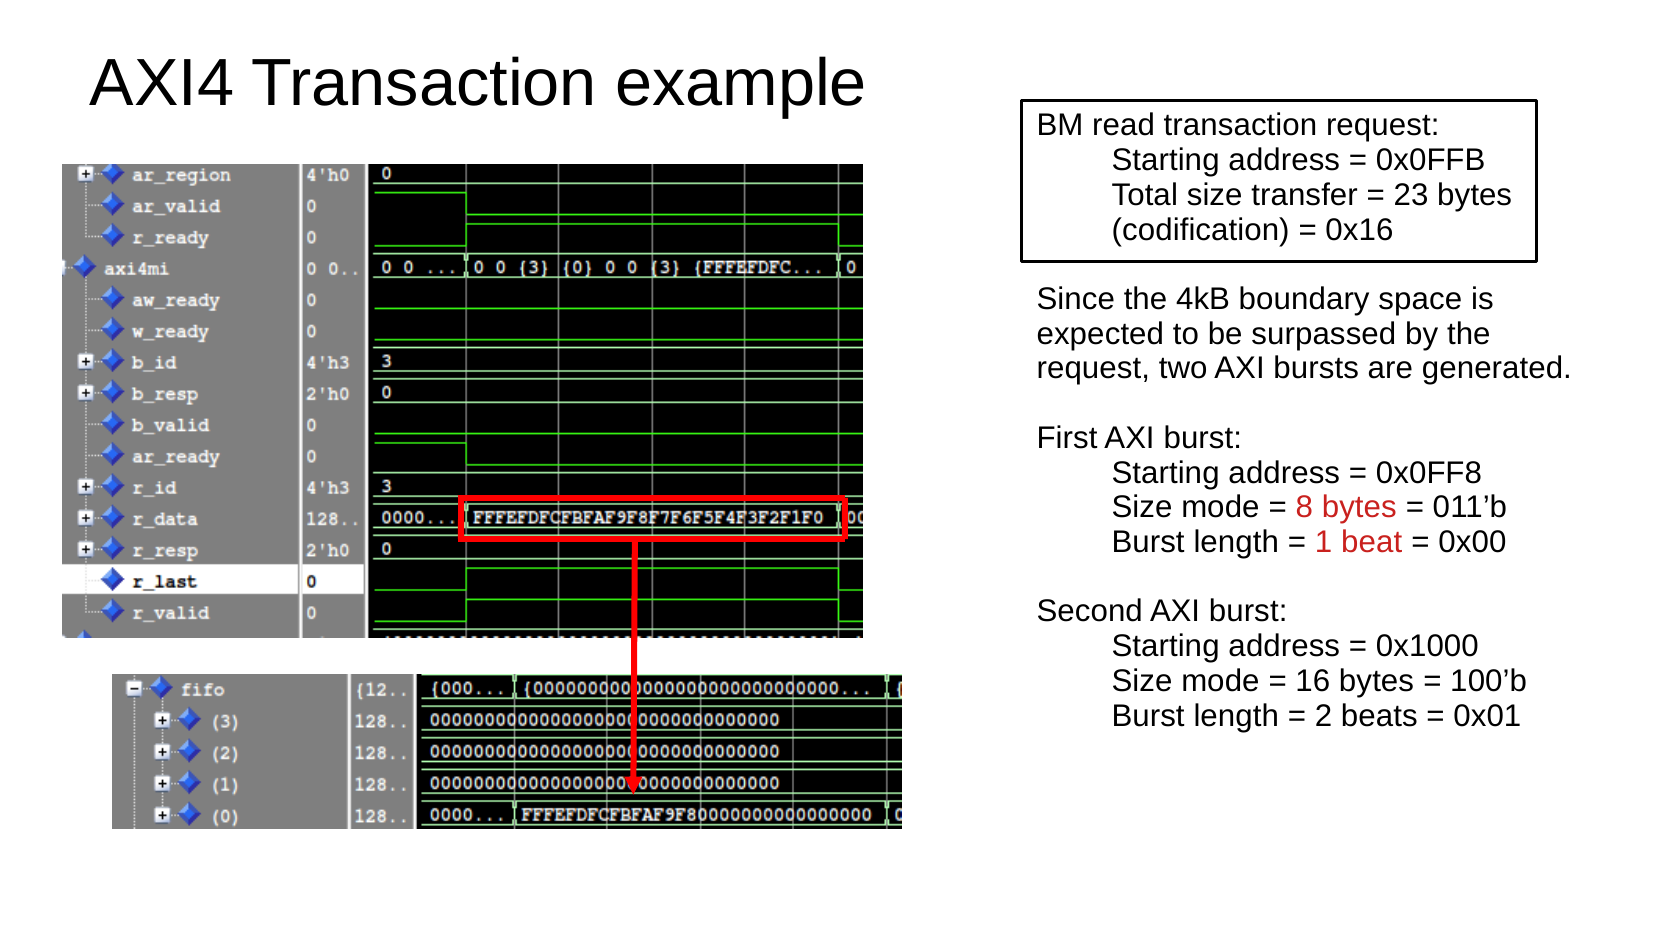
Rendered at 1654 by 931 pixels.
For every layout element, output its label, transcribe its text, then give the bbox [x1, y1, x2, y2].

picture [62, 164, 863, 638]
picture [465, 501, 841, 536]
picture [112, 674, 902, 829]
text_box BM read transaction request: Starting address = 0x0FFB Total size transfer = 23 bytes (codification) = 0x16 Since the 4kB boundary space is expected to be surpassed by the request, two AXI bursts are generated. First AXI burst: Starting address = 0x0FF8 Size mode = 8 bytes = 011’b Burst length = 1 beat = 0x00 Second AXI burst: Starting address = 0x1000 Size mode = 16 bytes = 100’b Burst length = 2 beats = 0x01 [1021, 100, 1588, 741]
text_box AXI4 Transaction example [75, 37, 883, 128]
